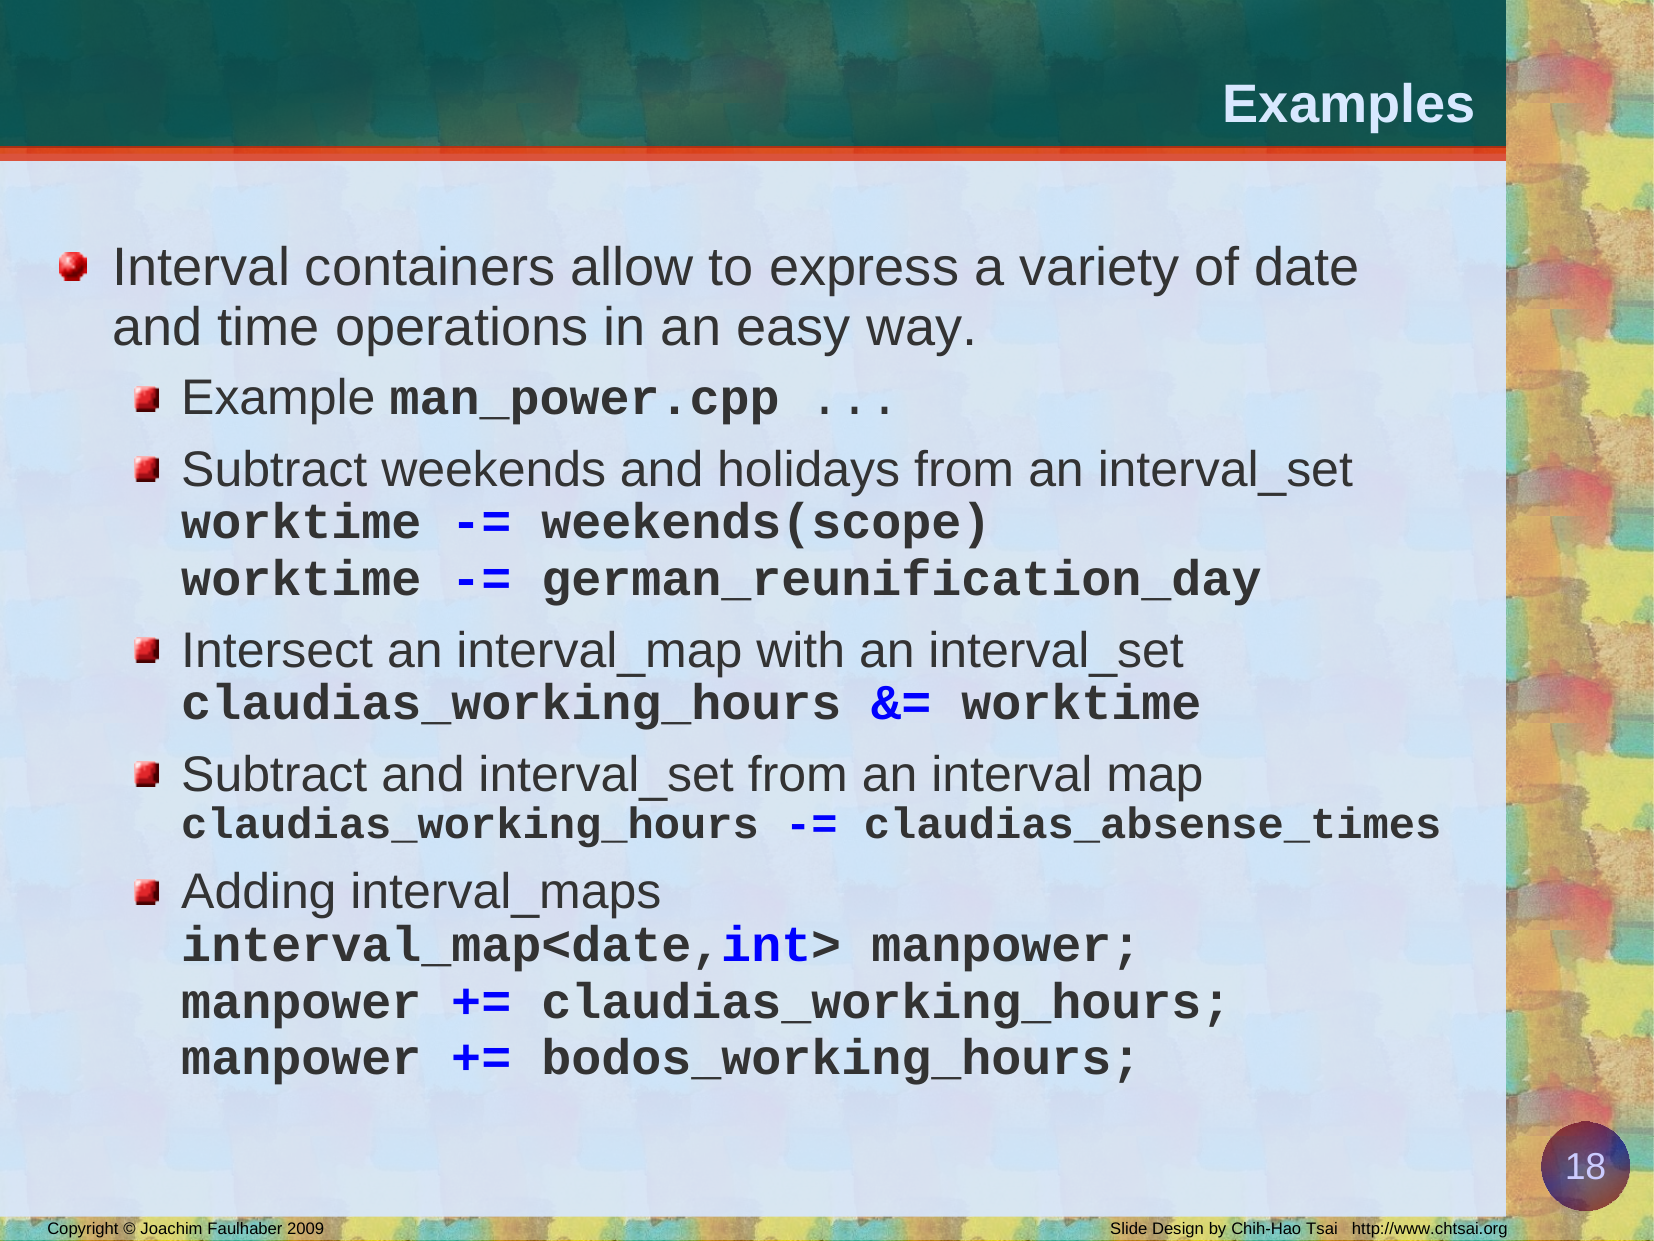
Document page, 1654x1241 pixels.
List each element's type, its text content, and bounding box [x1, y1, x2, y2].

title Examples [29, 59, 1477, 148]
list Interval containers allow to express a variety of date and time operations in an easy way. Example man_power.cpp ... Subtract weekends and holidays from an interval_set worktime -= weekends(scope) worktime -= german_reunification_day Intersect an interval_map with an interval_set claudias_working_hours &= worktime Subtract and interval_set from an interval map claudias_working_hours -= claudias_absense_times Adding interval_maps interval_map<date,int> manpower; manpower += claudias_working_hours; manpower += bodos_working_hours; [59, 236, 1457, 1182]
